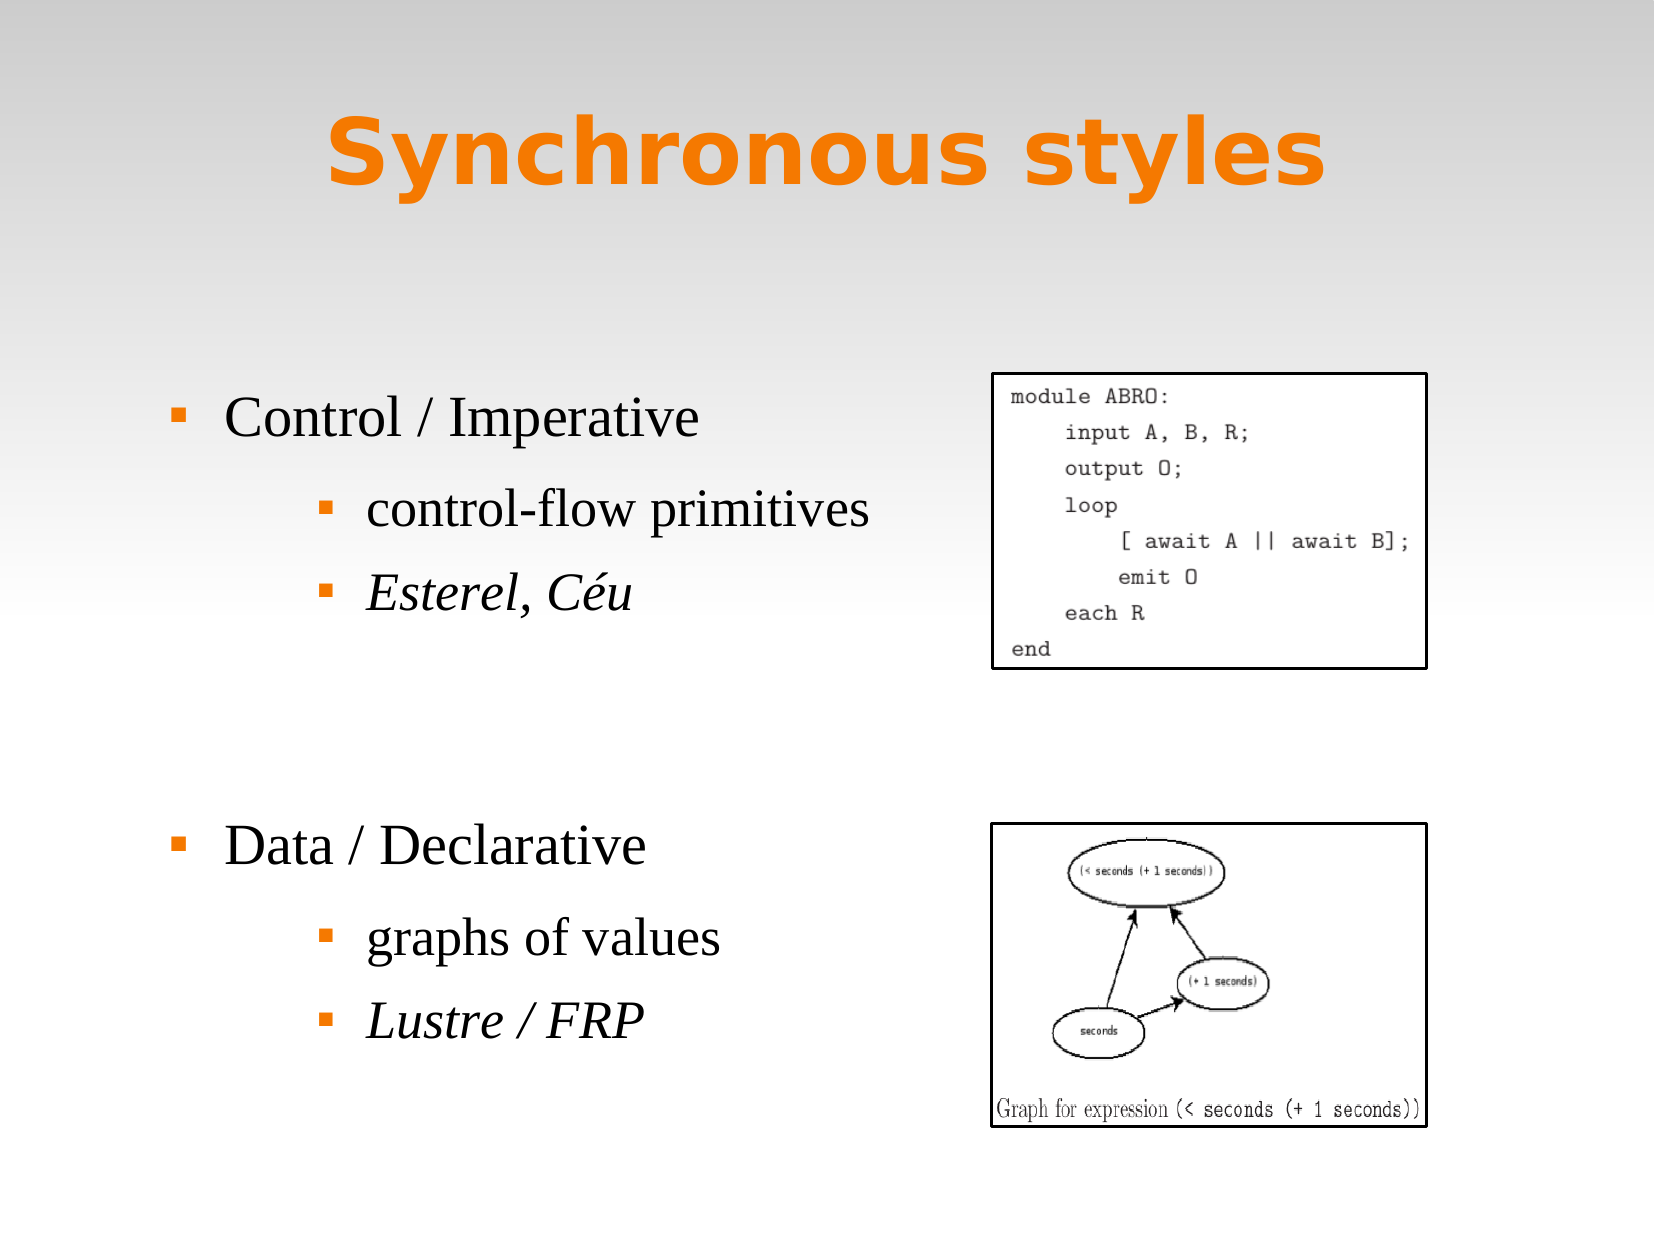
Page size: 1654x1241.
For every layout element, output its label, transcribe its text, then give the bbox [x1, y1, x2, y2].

list Control / Imperative control-flow primitives Esterel, Céu Data / Declarative graphs of values Lustre / FRP [82, 290, 1571, 1109]
picture [993, 375, 1426, 668]
title Synchronous styles [82, 49, 1571, 257]
picture [992, 825, 1426, 1125]
